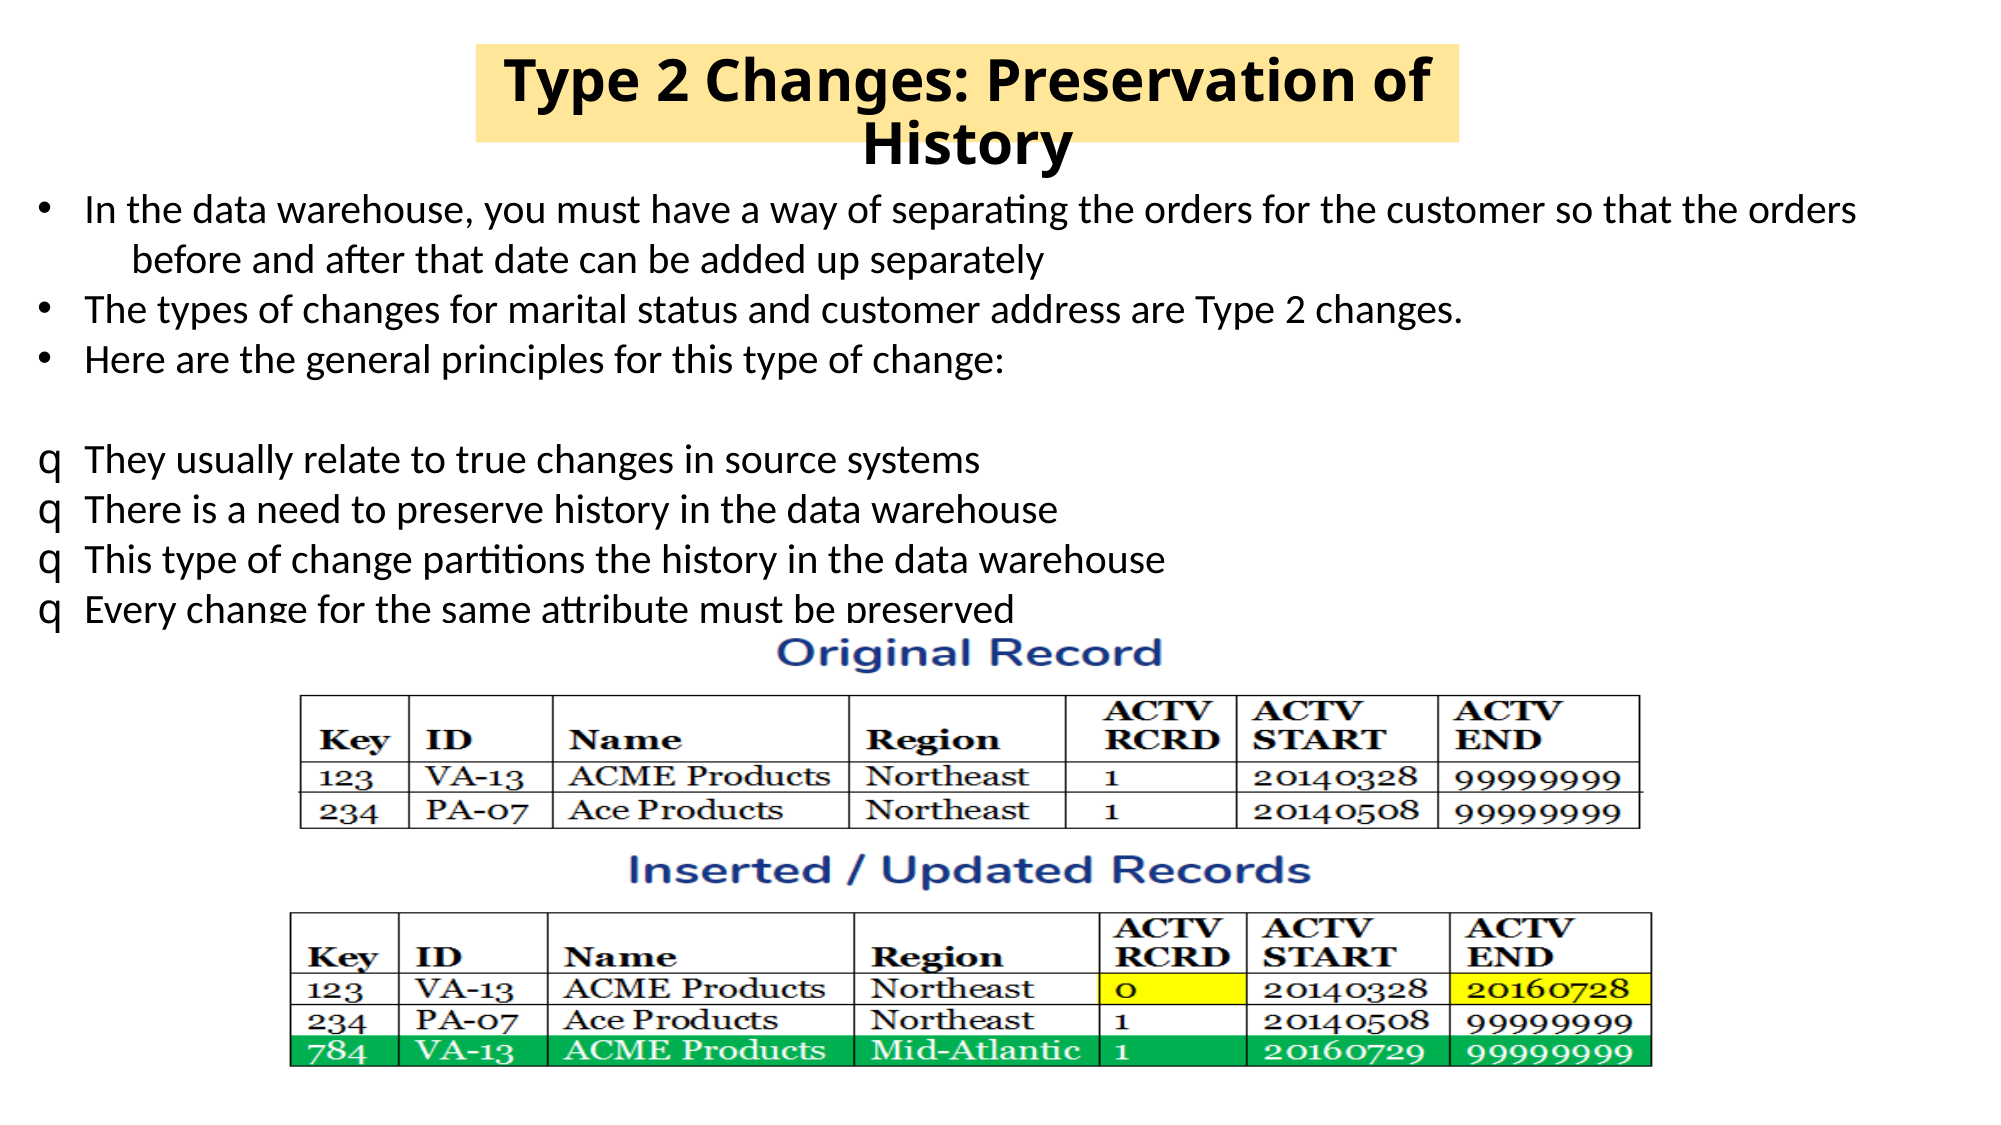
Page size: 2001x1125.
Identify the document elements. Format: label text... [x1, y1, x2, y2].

picture [259, 623, 1676, 1081]
title Type 2 Changes: Preservation of History [475, 44, 1460, 143]
text_box In the data warehouse, you must have a way of separating the orders for the customer so that the orders before and after that date can be added up separately The types of changes for marital status and customer address are Type 2 changes. Here are the general principles for this type of change: They usually relate to true changes in source systems There is a need to preserve history in the data warehouse This type of change partitions the history in the data warehouse Every change for the same attribute must be preserved [22, 174, 1913, 690]
